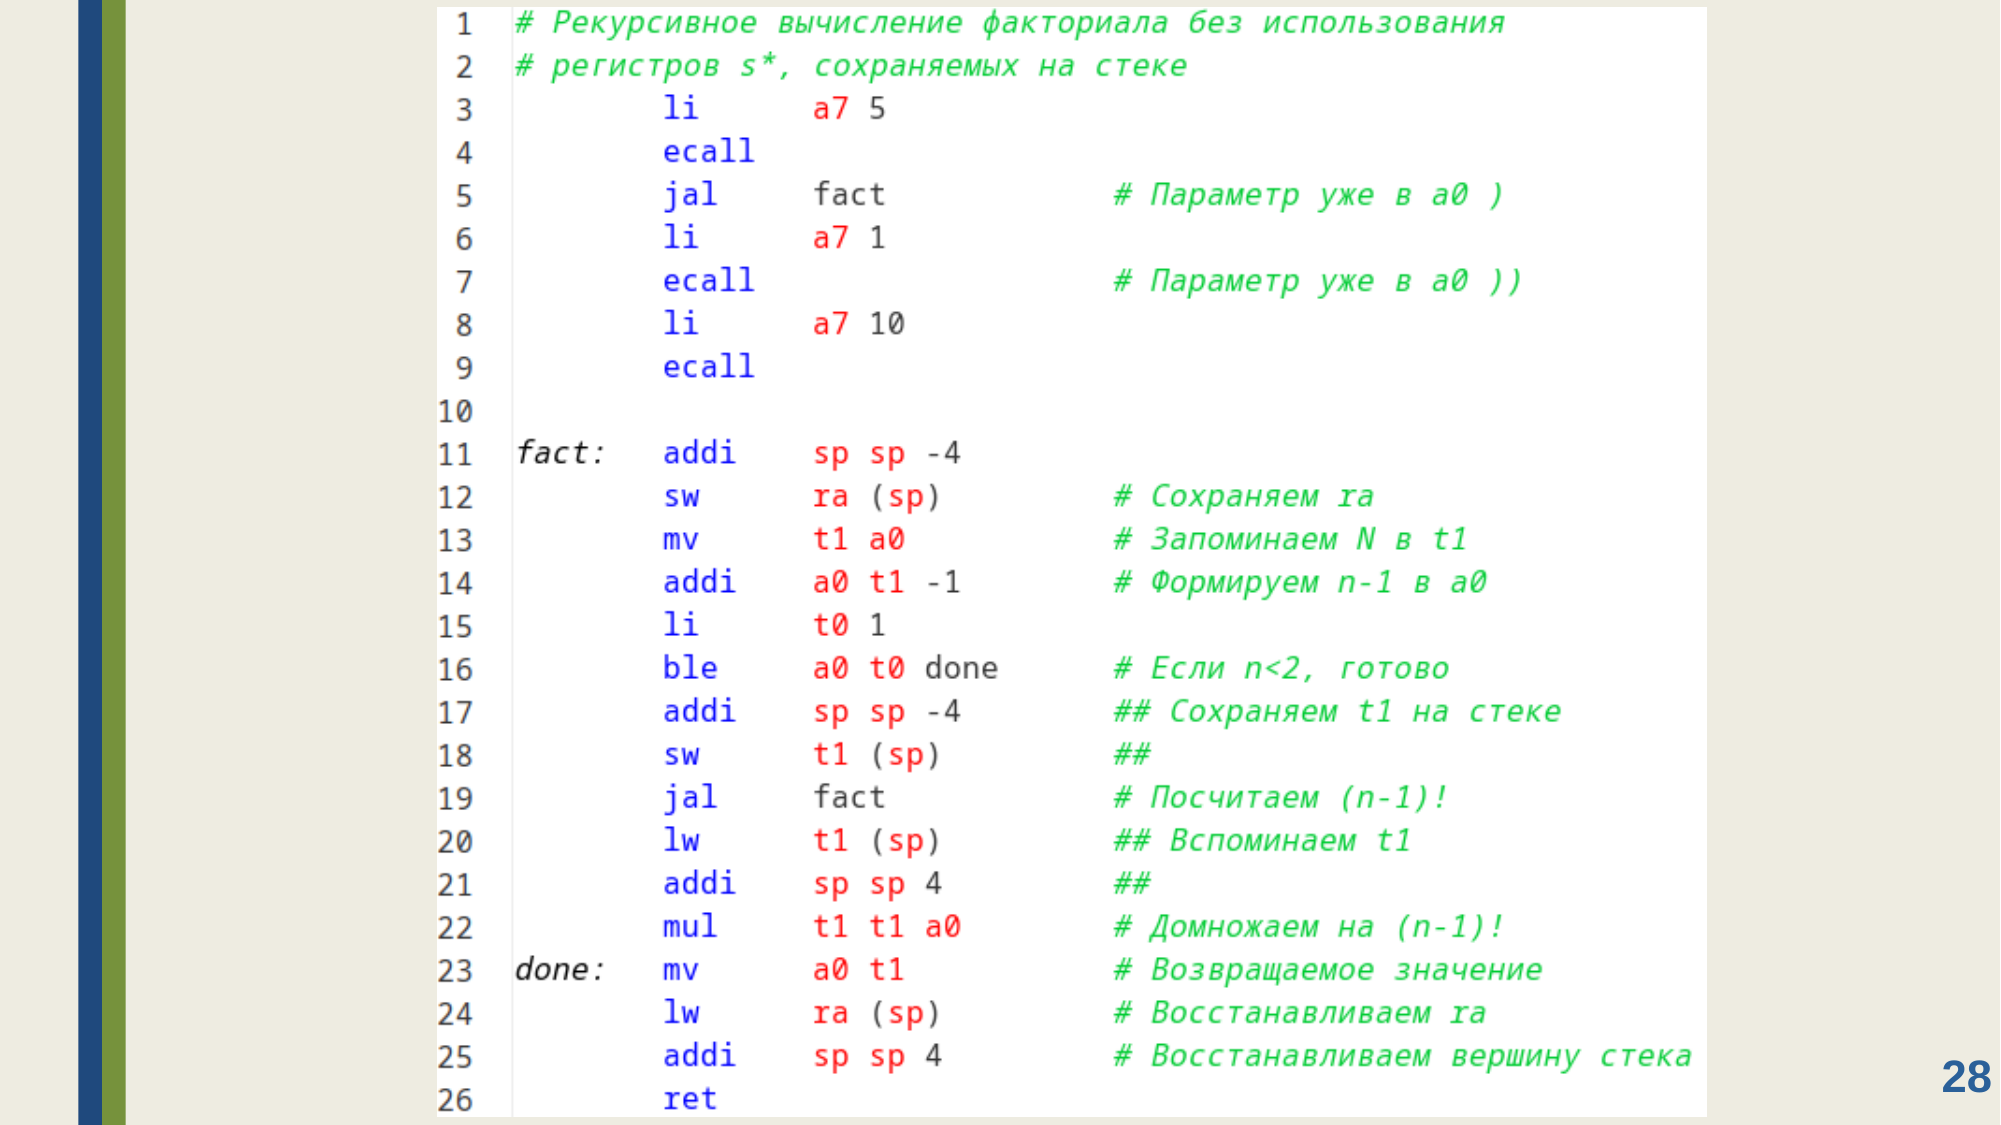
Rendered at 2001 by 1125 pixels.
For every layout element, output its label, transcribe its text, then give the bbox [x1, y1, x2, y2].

text_box <номер> [1766, 1043, 1998, 1125]
picture [437, 7, 1707, 1117]
